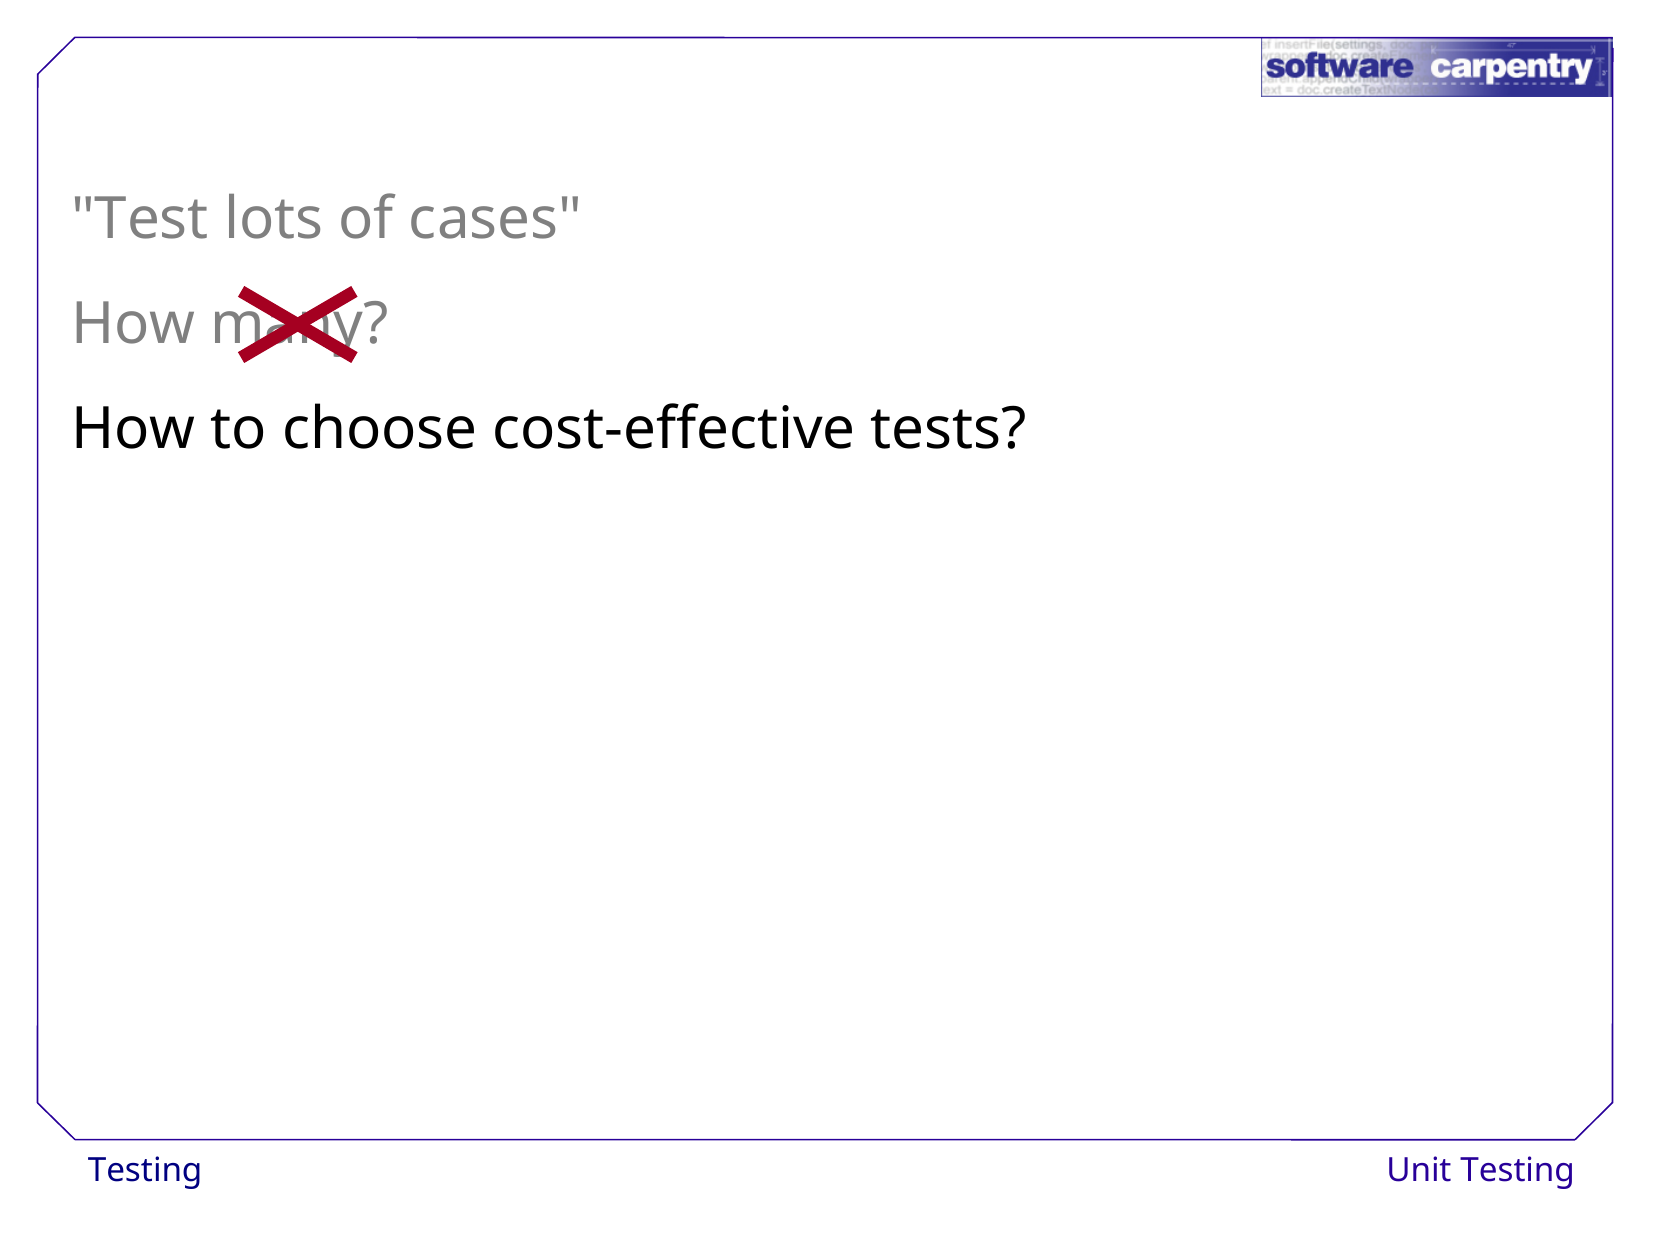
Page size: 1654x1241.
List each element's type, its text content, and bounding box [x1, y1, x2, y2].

picture [1261, 39, 1613, 97]
text_box "Test lots of cases" How many? How to choose cost-effective tests? [56, 138, 1192, 469]
